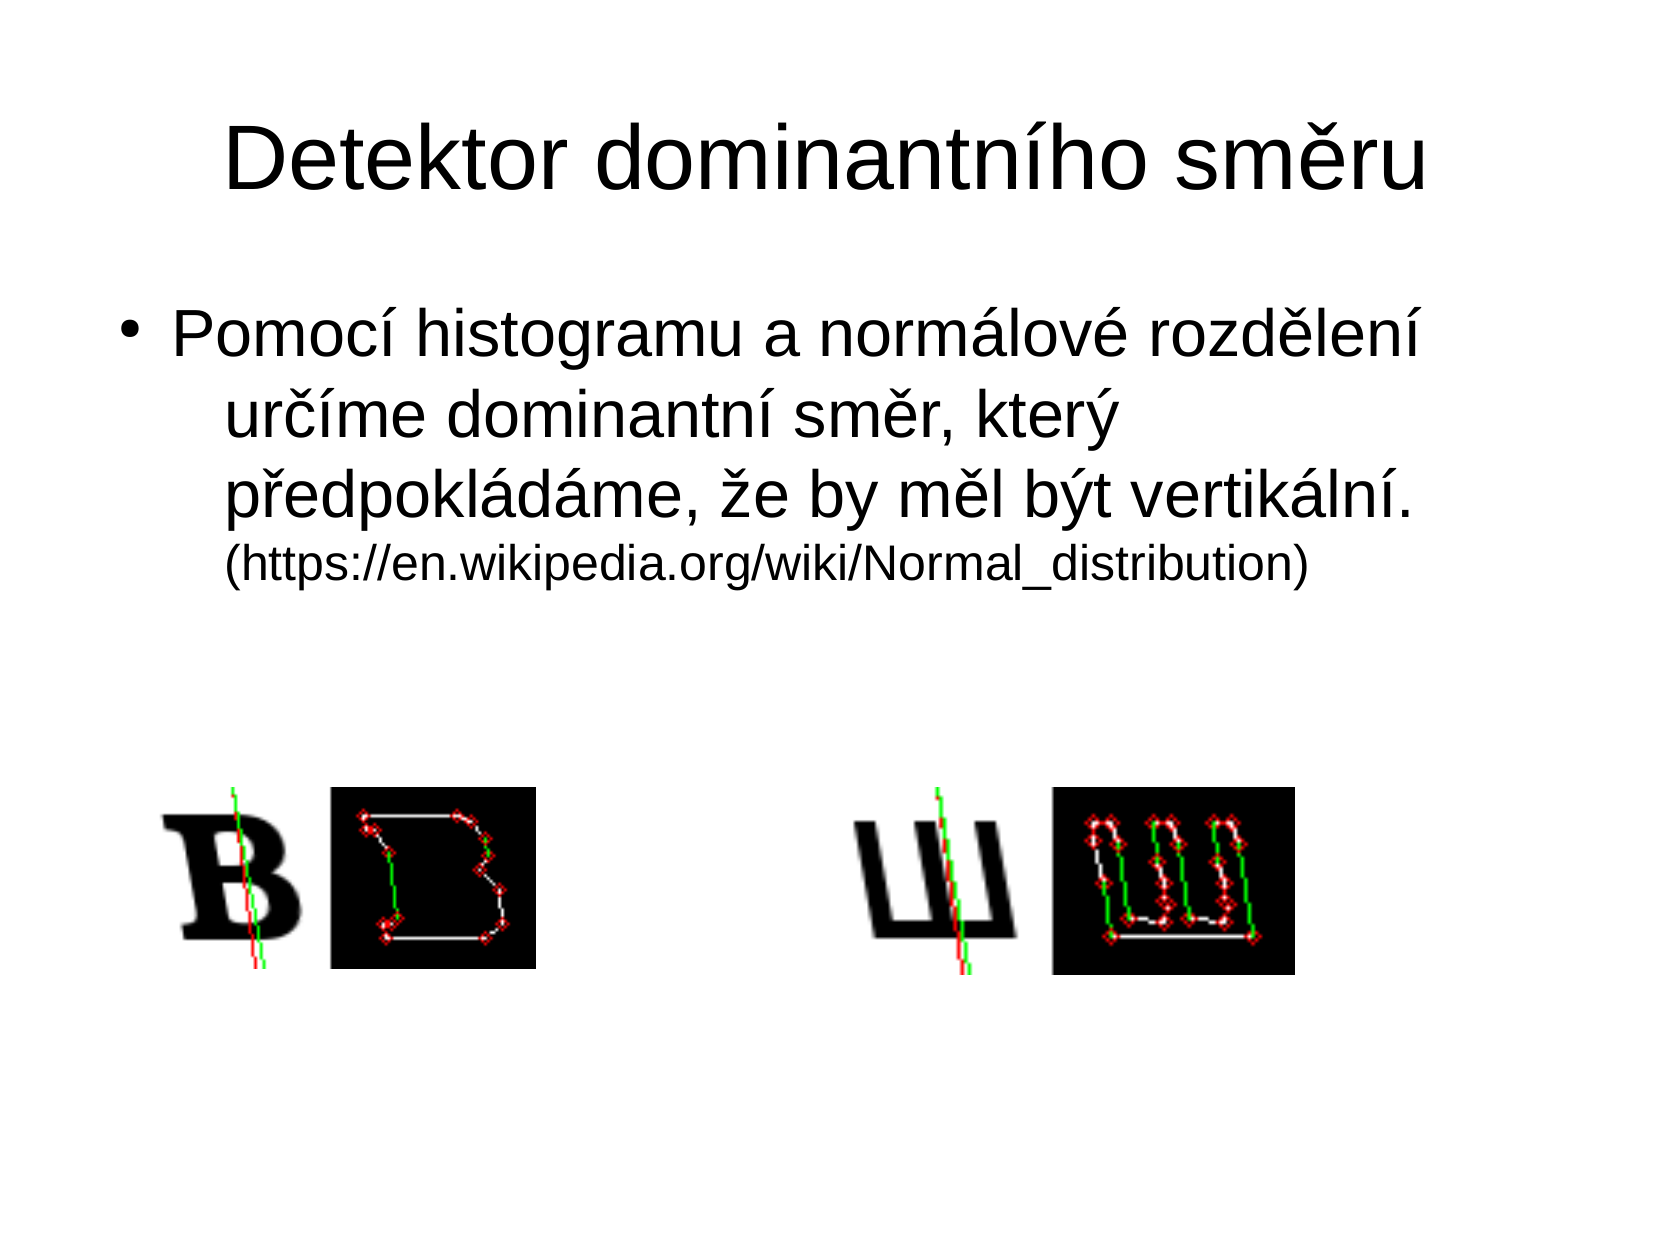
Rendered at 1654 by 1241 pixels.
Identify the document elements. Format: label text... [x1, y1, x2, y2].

title Detektor dominantního směru [82, 49, 1571, 257]
picture [820, 787, 1295, 976]
list Pomocí histogramu a normálové rozdělení určíme dominantní směr, který předpokládáme, že by měl být vertikální. (https://en.wikipedia.org/wiki/Normal_distribution) [82, 290, 1571, 1109]
picture [133, 787, 536, 969]
